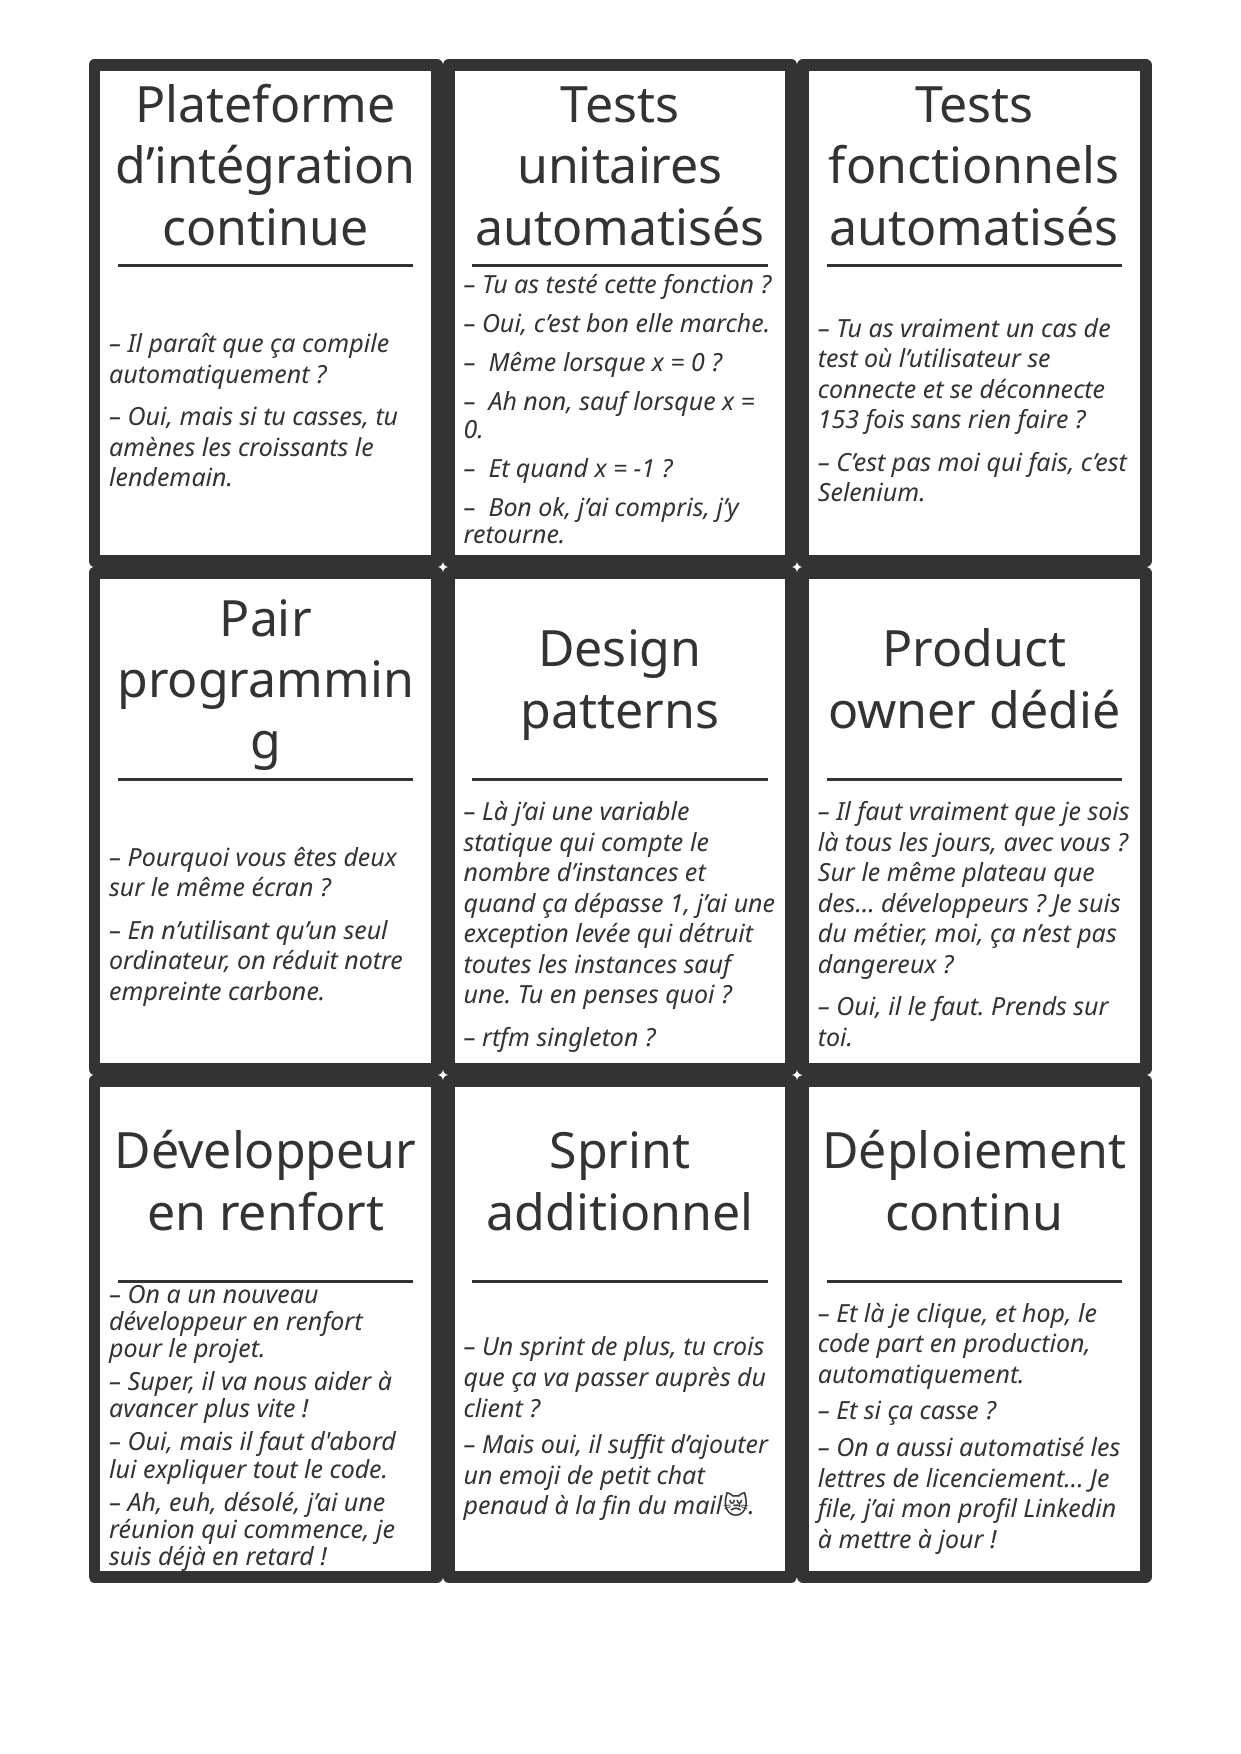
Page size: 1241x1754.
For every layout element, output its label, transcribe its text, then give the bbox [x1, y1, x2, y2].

text_box – Il faut vraiment que je sois là tous les jours, avec vous ? Sur le même plateau que des… développeurs ? Je suis du métier, moi, ça n’est pas dangereux ? – Oui, il le faut. Prends sur toi. [803, 779, 1146, 1069]
text_box – Un sprint de plus, tu crois que ça va passer auprès du client ? – Mais oui, il suffit d’ajouter un emoji de petit chat penaud à la fin du mail😿. [448, 1281, 792, 1571]
text_box – Tu as vraiment un cas de test où l’utilisateur se connecte et se déconnecte 153 fois sans rien faire ? – C’est pas moi qui fais, c’est Selenium. [803, 265, 1146, 556]
text_box Tests fonctionnels automatisés [803, 64, 1146, 265]
text_box Plateforme d’intégration continue [94, 64, 438, 265]
text_box Product owner dédié [803, 578, 1146, 779]
text_box Pair programming [94, 578, 438, 779]
text_box – Pourquoi vous êtes deux sur le même écran ? – En n’utilisant qu’un seul ordinateur, on réduit notre empreinte carbone. [94, 779, 438, 1069]
text_box Développeur en renfort [94, 1080, 438, 1281]
text_box – Tu as testé cette fonction ? – Oui, c’est bon elle marche. – Même lorsque x = 0 ? – Ah non, sauf lorsque x = 0. – Et quand x = -1 ? – Bon ok, j’ai compris, j’y retourne. [448, 265, 792, 556]
text_box Tests unitaires automatisés [448, 64, 792, 265]
text_box – On a un nouveau développeur en renfort pour le projet. – Super, il va nous aider à avancer plus vite ! – Oui, mais il faut d'abord lui expliquer tout le code. – Ah, euh, désolé, j’ai une réunion qui commence, je suis déjà en retard ! [94, 1281, 438, 1571]
text_box Sprint additionnel [448, 1080, 792, 1281]
text_box Design patterns [448, 578, 792, 779]
text_box – Il paraît que ça compile automatiquement ? – Oui, mais si tu casses, tu amènes les croissants le lendemain. [94, 265, 438, 556]
text_box – Et là je clique, et hop, le code part en production, automatiquement. – Et si ça casse ? – On a aussi automatisé les lettres de licenciement... Je file, j’ai mon profil Linkedin à mettre à jour ! [803, 1281, 1146, 1571]
text_box – Là j’ai une variable statique qui compte le nombre d’instances et quand ça dépasse 1, j’ai une exception levée qui détruit toutes les instances sauf une. Tu en penses quoi ? – rtfm singleton ? [448, 779, 792, 1069]
text_box Déploiement continu [803, 1080, 1146, 1281]
